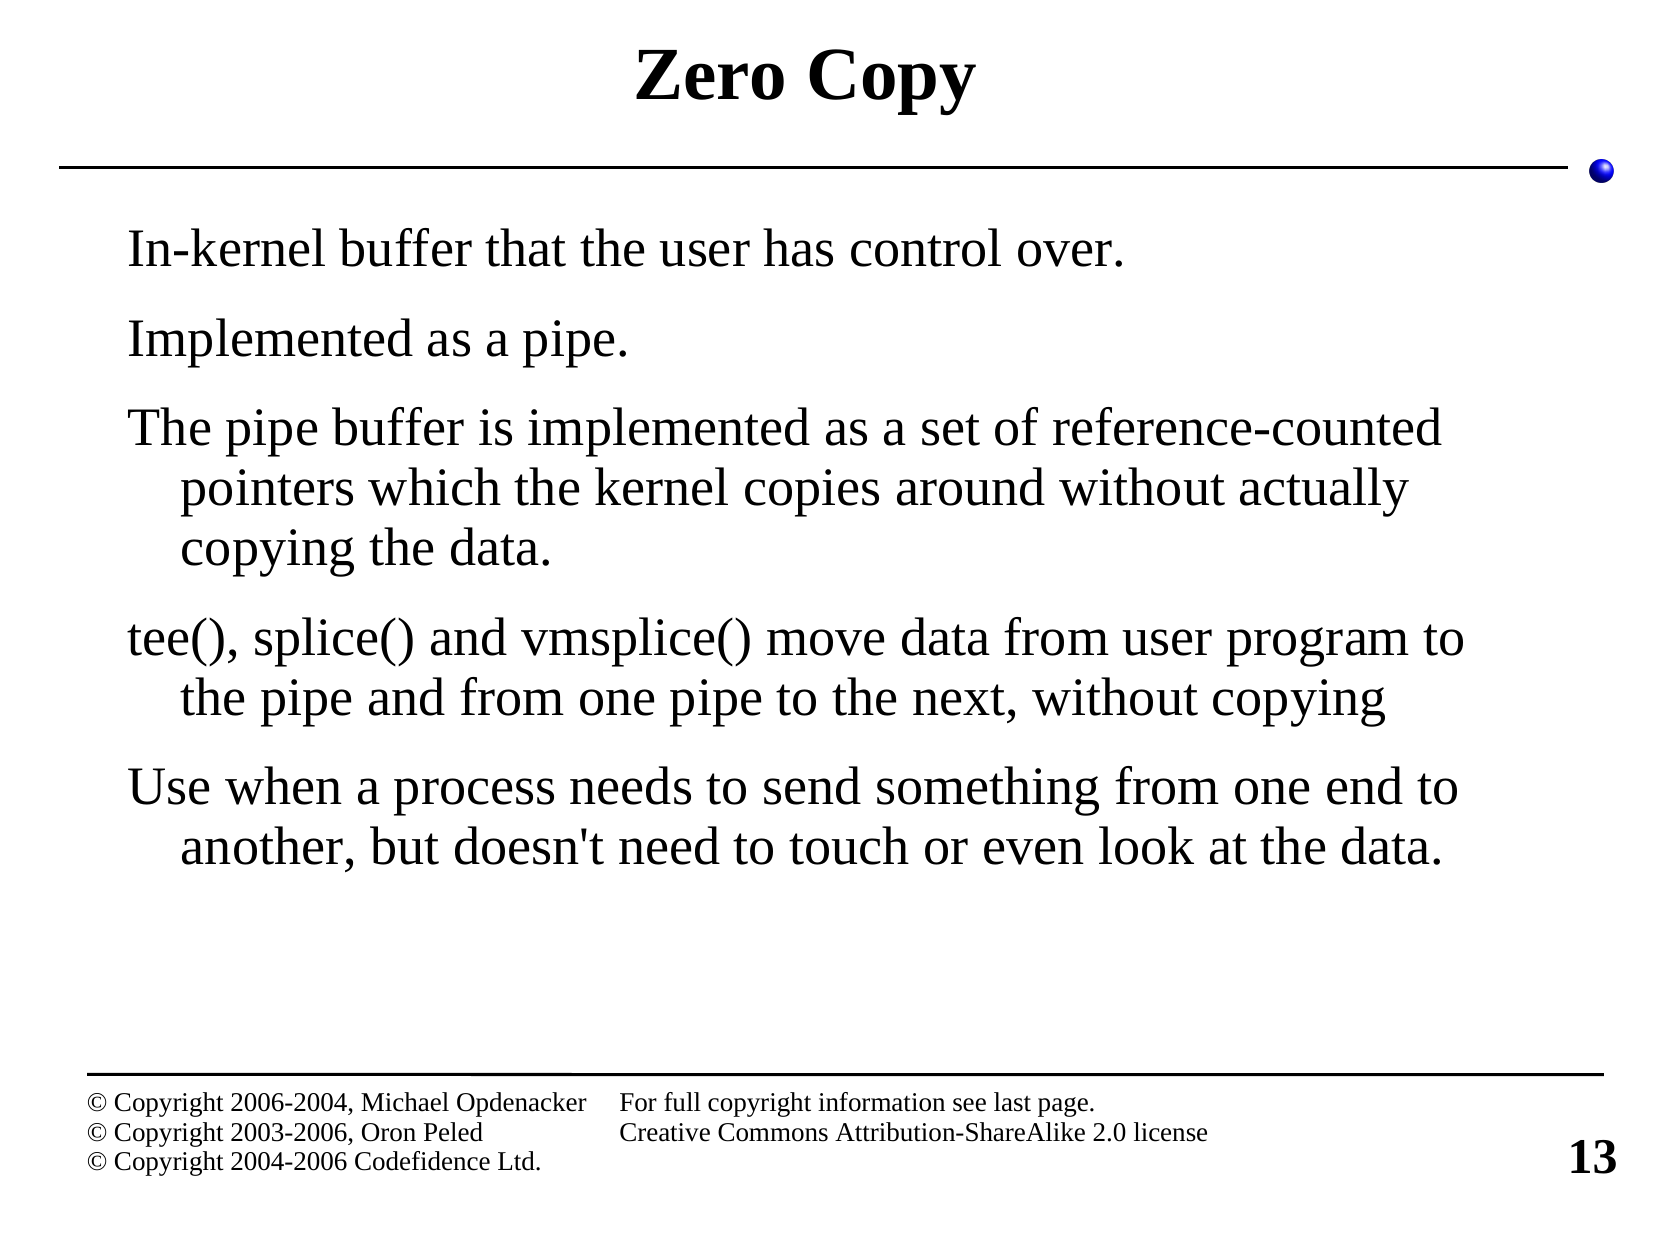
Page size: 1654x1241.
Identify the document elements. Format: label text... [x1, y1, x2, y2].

title Zero Copy [60, 18, 1551, 132]
list In-kernel buffer that the user has control over. Implemented as a pipe. The pipe buffer is implemented as a set of reference-counted pointers which the kernel copies around without actually copying the data. tee(), splice() and vmsplice() move data from user program to the pipe and from one pipe to the next, without copying Use when a process needs to send something from one end to another, but doesn't need to touch or even look at the data. [109, 218, 1522, 1069]
